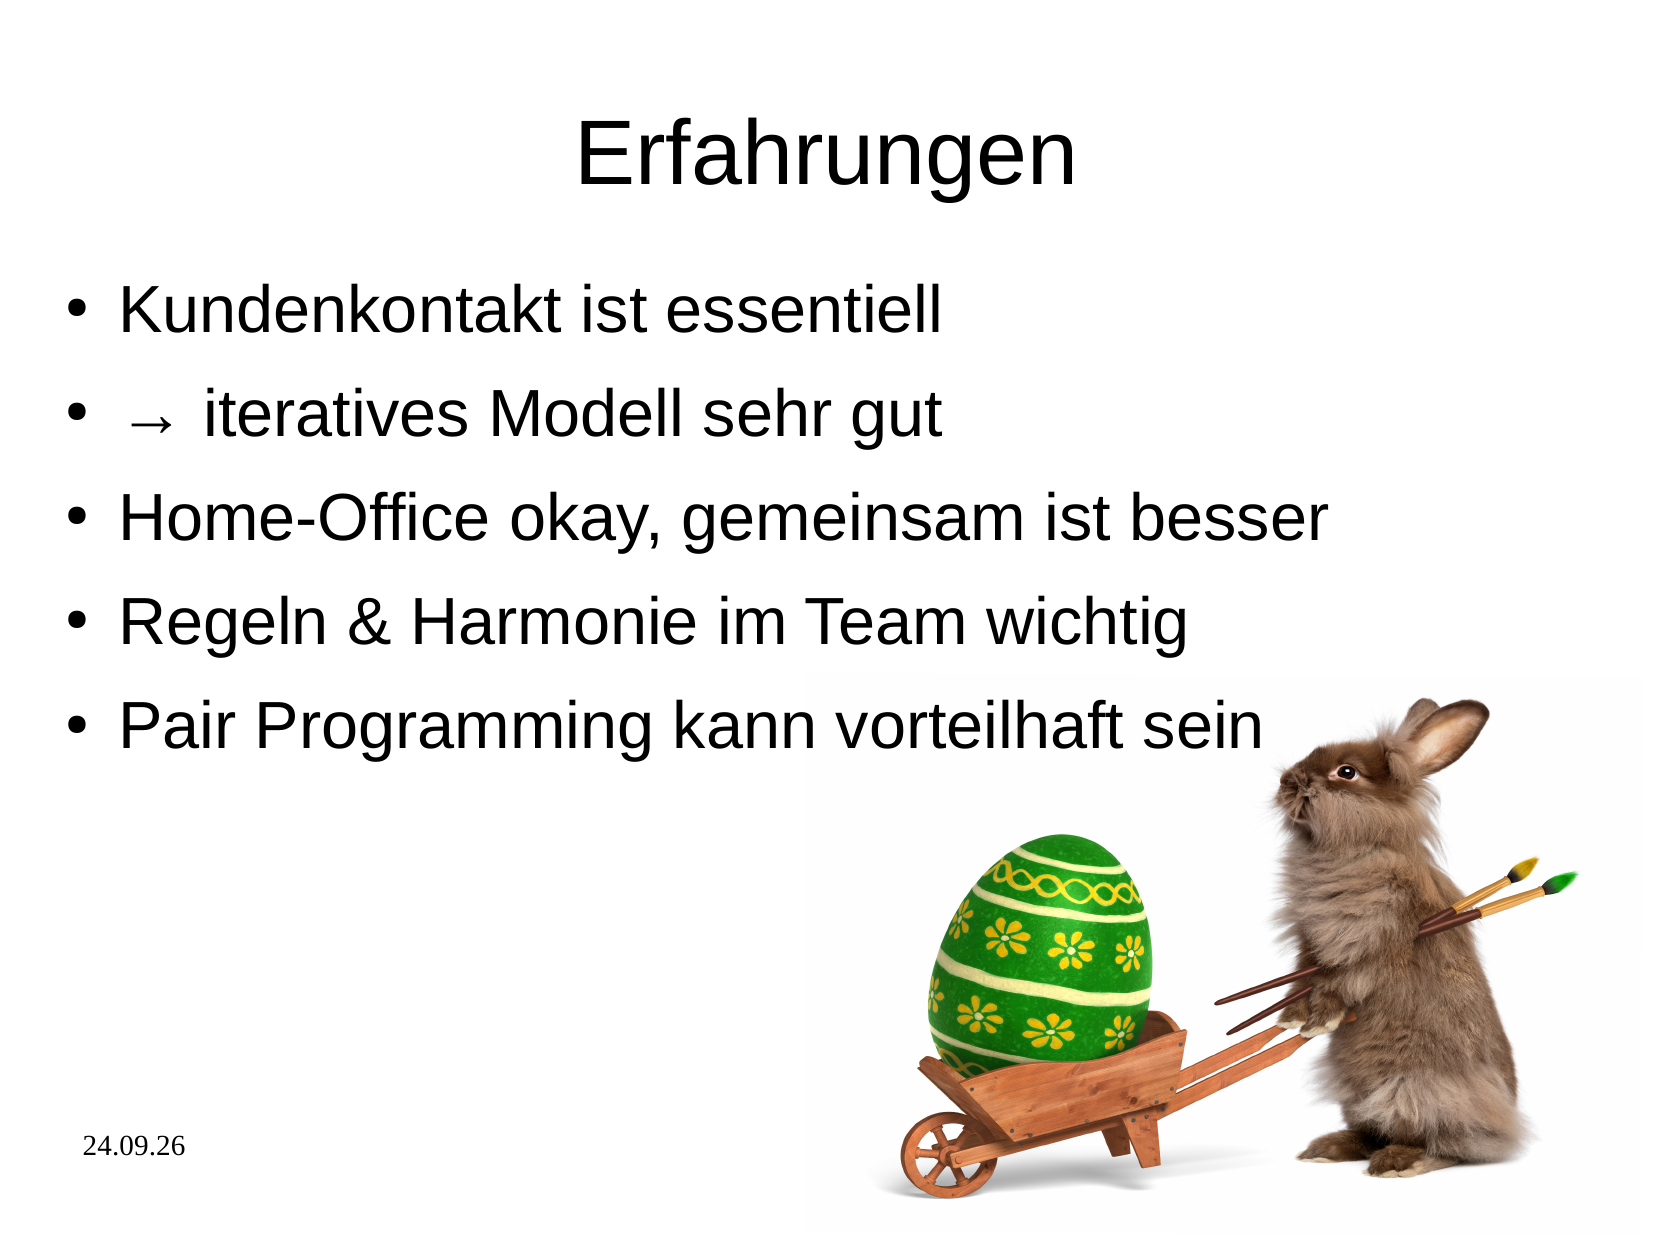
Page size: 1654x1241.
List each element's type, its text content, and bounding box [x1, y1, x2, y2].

list Kundenkontakt ist essentiell → iteratives Modell sehr gut Home-Office okay, gemeinsam ist besser Regeln & Harmonie im Team wichtig Pair Programming kann vorteilhaft sein [47, 271, 1536, 1091]
title Erfahrungen [82, 49, 1571, 257]
picture [805, 678, 1641, 1235]
